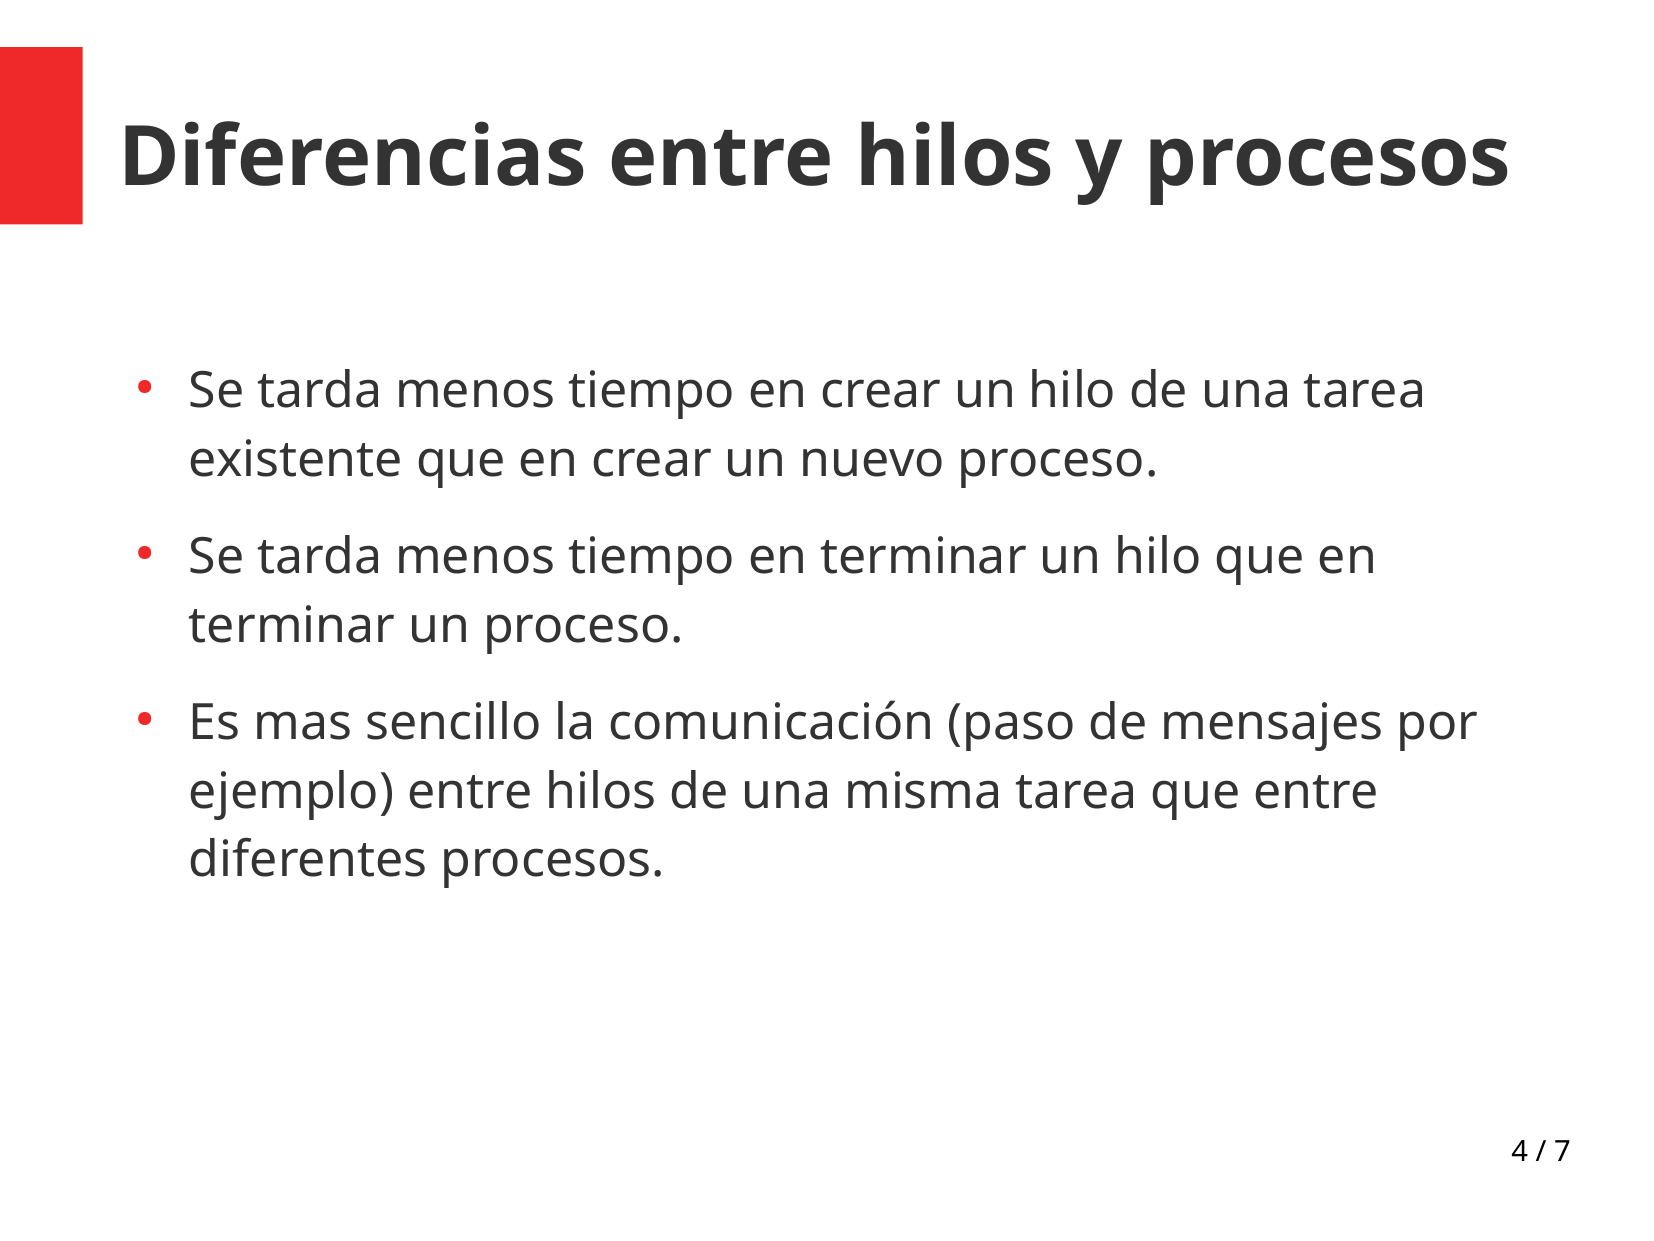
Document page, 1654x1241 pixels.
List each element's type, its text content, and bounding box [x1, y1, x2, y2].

list Se tarda menos tiempo en crear un hilo de una tarea existente que en crear un nuevo proceso. Se tarda menos tiempo en terminar un hilo que en terminar un proceso. Es mas sencillo la comunicación (paso de mensajes por ejemplo) entre hilos de una misma tarea que entre diferentes procesos. [118, 354, 1536, 1074]
title Diferencias entre hilos y procesos [118, 49, 1571, 257]
